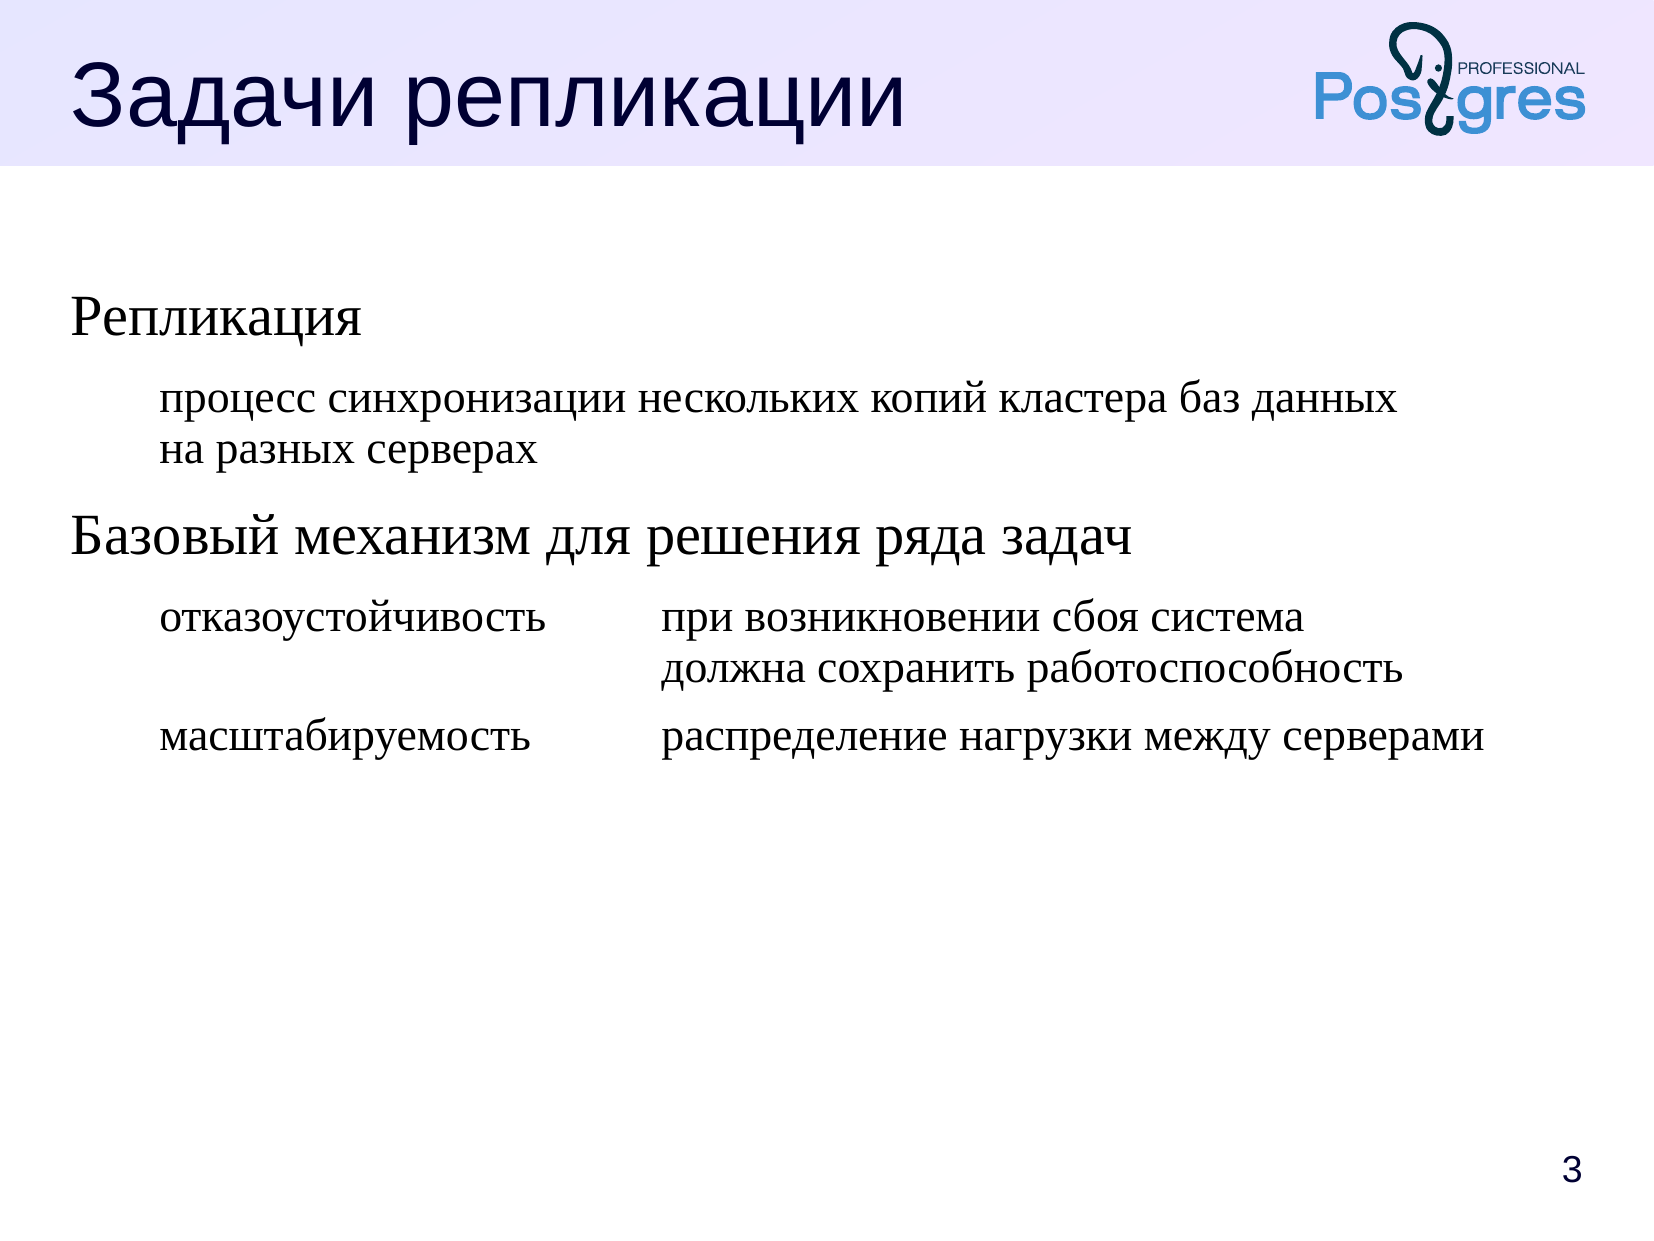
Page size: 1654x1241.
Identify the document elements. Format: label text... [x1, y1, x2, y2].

list Репликация процесс синхронизации нескольких копий кластера баз данных на разных серверах Базовый механизм для решения ряда задач отказоустойчивость при возникновении сбоя система должна сохранить работоспособность масштабируемость распределение нагрузки между серверами [70, 283, 1583, 1141]
title Задачи репликации [70, 43, 1241, 147]
